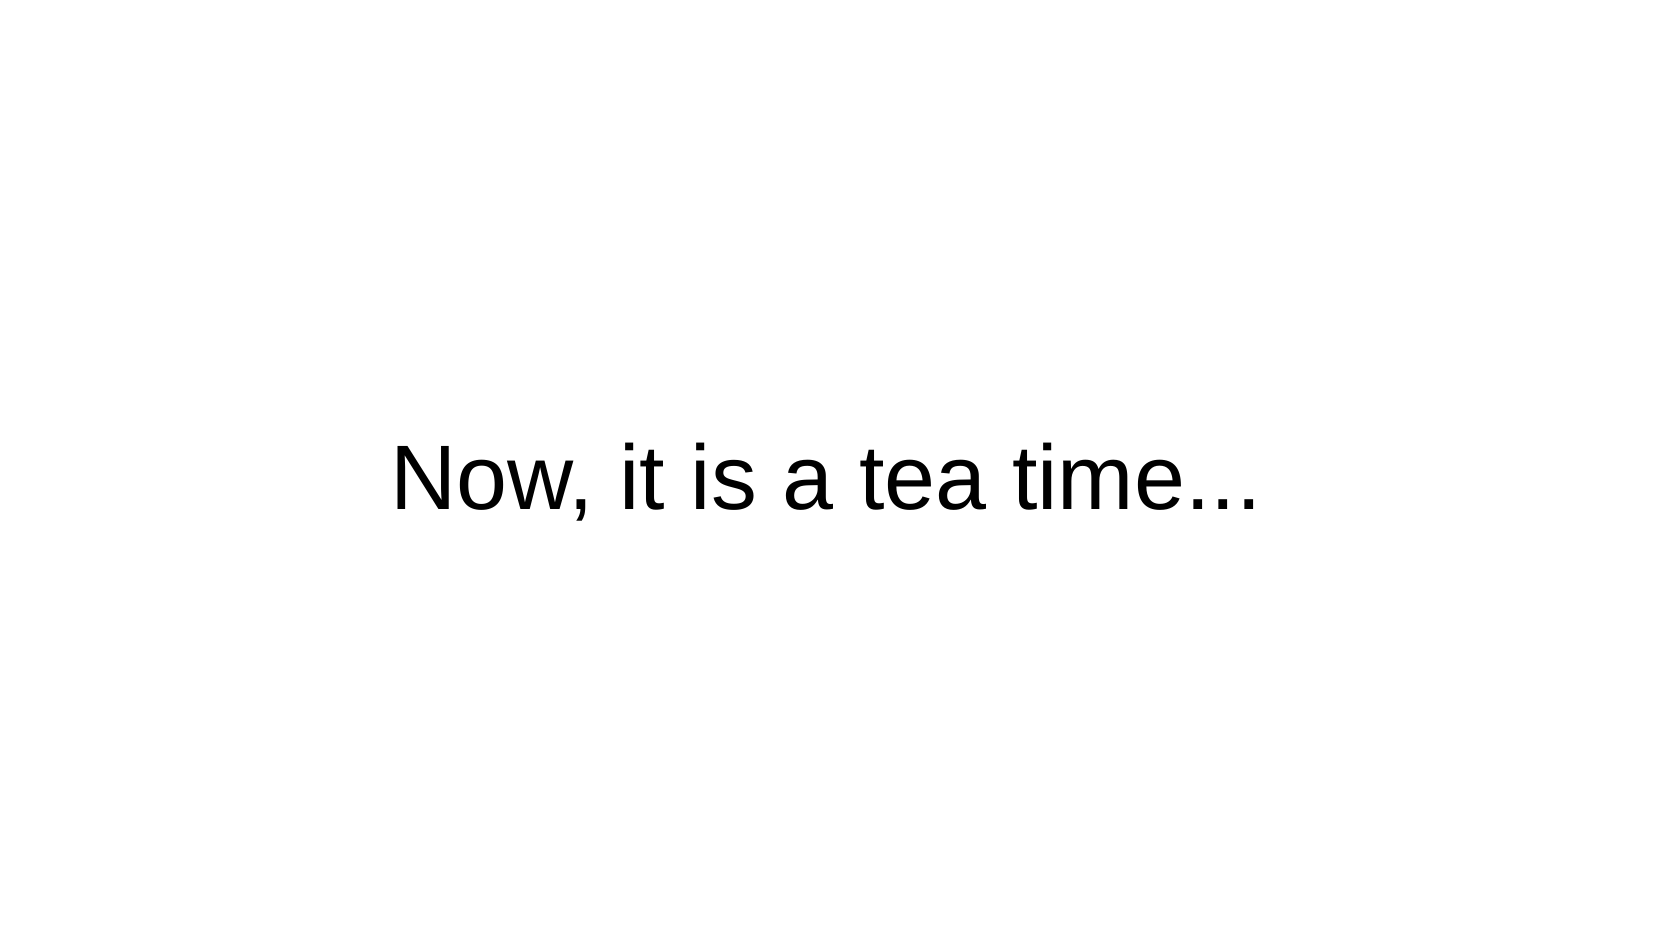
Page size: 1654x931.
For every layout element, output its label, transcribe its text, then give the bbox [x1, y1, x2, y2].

title Now, it is a tea time... [82, 189, 1571, 766]
